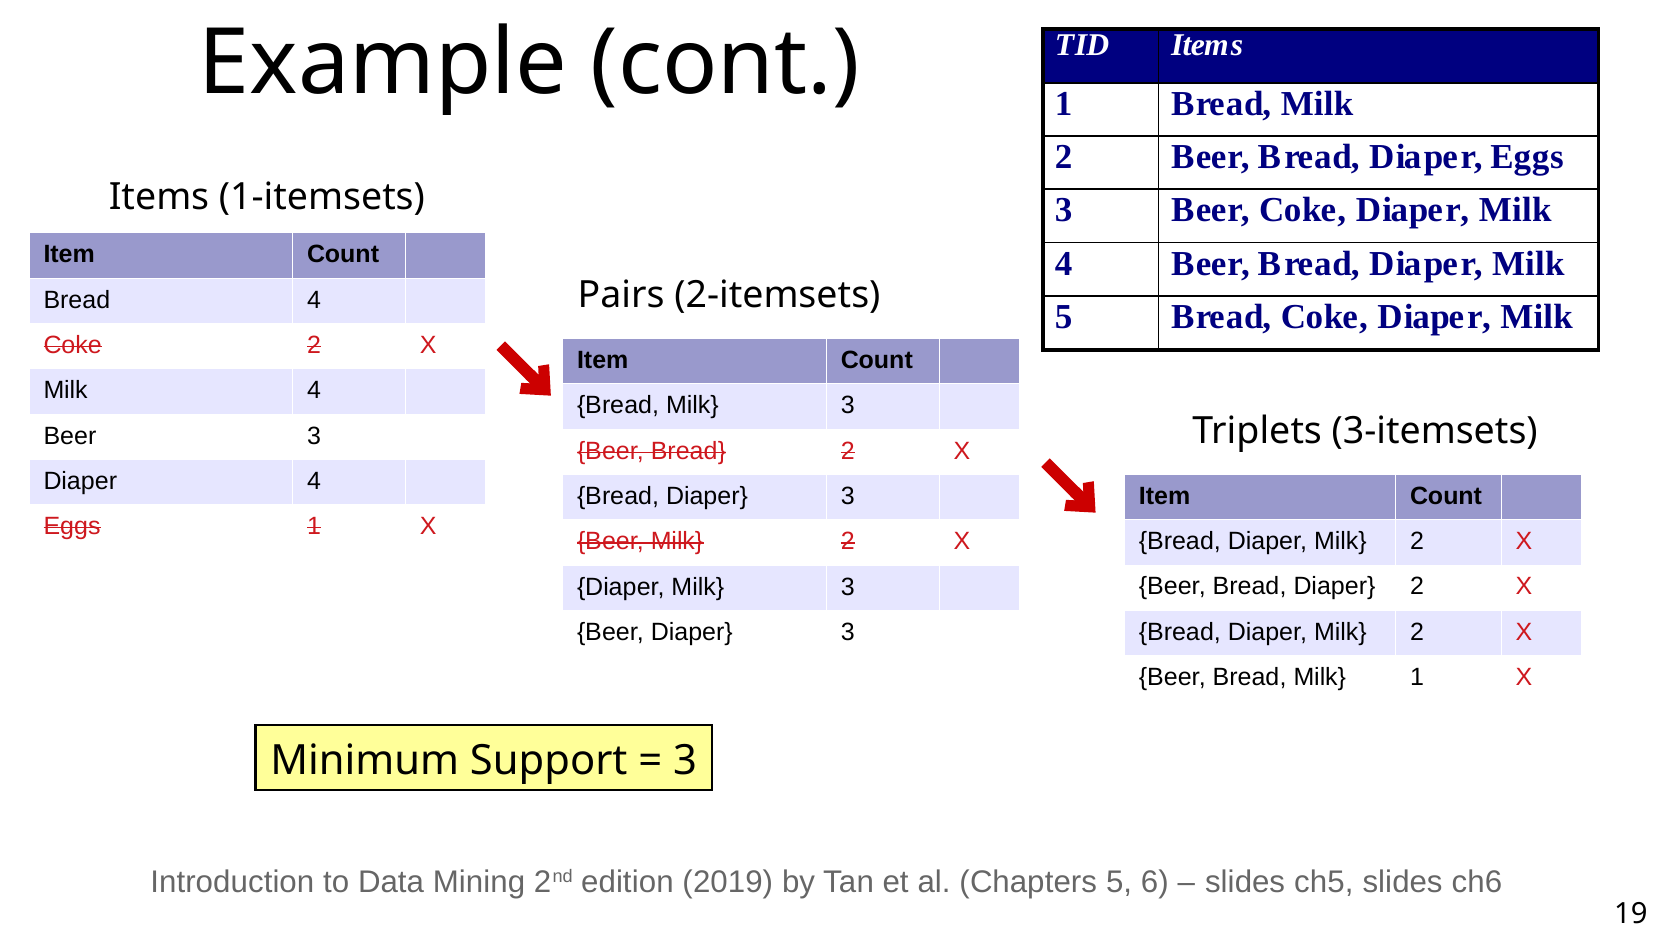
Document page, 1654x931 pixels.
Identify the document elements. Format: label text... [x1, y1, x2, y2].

table_cell X [1502, 611, 1581, 655]
table_header Count [1396, 475, 1501, 519]
table_cell X [1502, 656, 1581, 701]
table_cell [406, 460, 485, 504]
table_cell [940, 566, 1019, 610]
table_cell Milk [30, 369, 292, 414]
table_cell [940, 611, 1019, 656]
table_cell X [940, 430, 1019, 474]
table_cell [406, 279, 485, 323]
table_cell {Beer, Diaper} [563, 611, 826, 656]
table_cell X [406, 324, 485, 368]
table_cell Beer [30, 415, 292, 459]
table_cell {Beer, Milk} [563, 520, 826, 565]
table_cell X [406, 505, 485, 550]
table_cell {Bread, Milk} [563, 384, 826, 429]
table_cell X [1502, 566, 1581, 610]
table_cell {Diaper, Milk} [563, 566, 826, 610]
table_header [940, 339, 1019, 383]
table_header Item [1125, 475, 1395, 519]
table_cell {Beer, Bread, Diaper} [1125, 566, 1395, 610]
table_cell Bread [30, 279, 292, 323]
table_cell {Bread, Diaper} [563, 475, 826, 519]
table_cell [406, 415, 485, 459]
table_header Item [30, 233, 292, 278]
table_cell 2 [293, 324, 405, 368]
text_box Pairs (2-itemsets) [563, 262, 896, 323]
table_cell 3 [827, 566, 939, 610]
table_cell Diaper [30, 460, 292, 504]
table_cell [406, 369, 485, 414]
table_header Count [293, 233, 405, 278]
table_header Count [827, 339, 939, 383]
table_cell 2 [1396, 520, 1501, 565]
text_box Introduction to Data Mining 2nd edition (2019) by Tan et al. (Chapters 5, 6) – slides ch5, slides ch6 [7, 857, 1646, 916]
table_cell {Beer, Bread} [563, 430, 826, 474]
table_cell 1 [293, 505, 405, 550]
table_cell X [940, 520, 1019, 565]
table_cell Coke [30, 324, 292, 368]
table_cell {Bread, Diaper, Milk} [1125, 520, 1395, 565]
table_cell Eggs [30, 505, 292, 550]
text_box Minimum Support = 3 [255, 725, 712, 790]
table_cell 4 [293, 460, 405, 504]
table_cell 3 [293, 415, 405, 459]
table_cell {Bread, Diaper, Milk} [1125, 611, 1395, 655]
table_cell 1 [1396, 656, 1501, 701]
table_cell 2 [1396, 566, 1501, 610]
table_cell [940, 384, 1019, 429]
table_cell 2 [1396, 611, 1501, 655]
title Example (cont.) [82, 1, 977, 115]
table_cell 2 [827, 520, 939, 565]
text_box Items (1-itemsets) [94, 164, 441, 225]
table_cell 3 [827, 475, 939, 519]
picture [1026, 27, 1612, 380]
table_cell X [1502, 520, 1581, 565]
table_header [406, 233, 485, 278]
table_header Item [563, 339, 826, 383]
text_box Triplets (3-itemsets) [1177, 398, 1553, 459]
table_cell 4 [293, 279, 405, 323]
table_cell 2 [827, 430, 939, 474]
table_cell [940, 475, 1019, 519]
table_cell {Beer, Bread, Milk} [1125, 656, 1395, 701]
table_cell 3 [827, 384, 939, 429]
table_header [1502, 475, 1581, 519]
table_cell 3 [827, 611, 939, 656]
table_cell 4 [293, 369, 405, 414]
